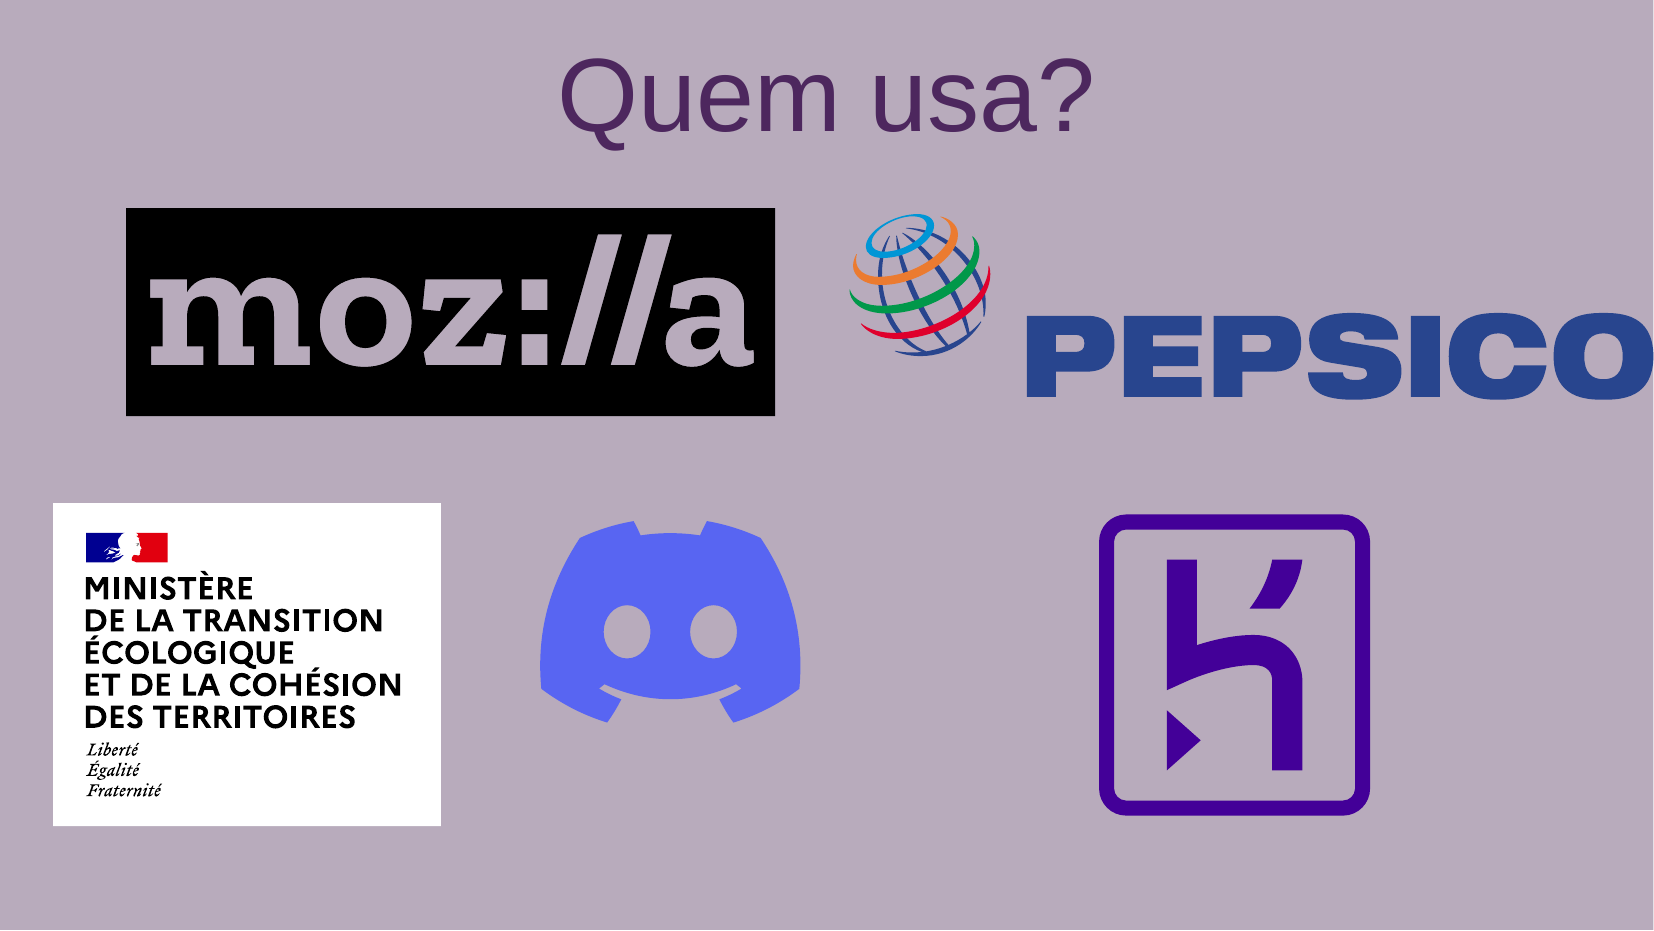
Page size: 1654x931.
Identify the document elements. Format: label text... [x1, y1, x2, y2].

picture [52, 502, 442, 827]
picture [848, 195, 1654, 419]
text_box Quem usa? [82, 37, 1571, 757]
picture [125, 207, 776, 418]
picture [1098, 513, 1371, 817]
picture [540, 521, 801, 724]
